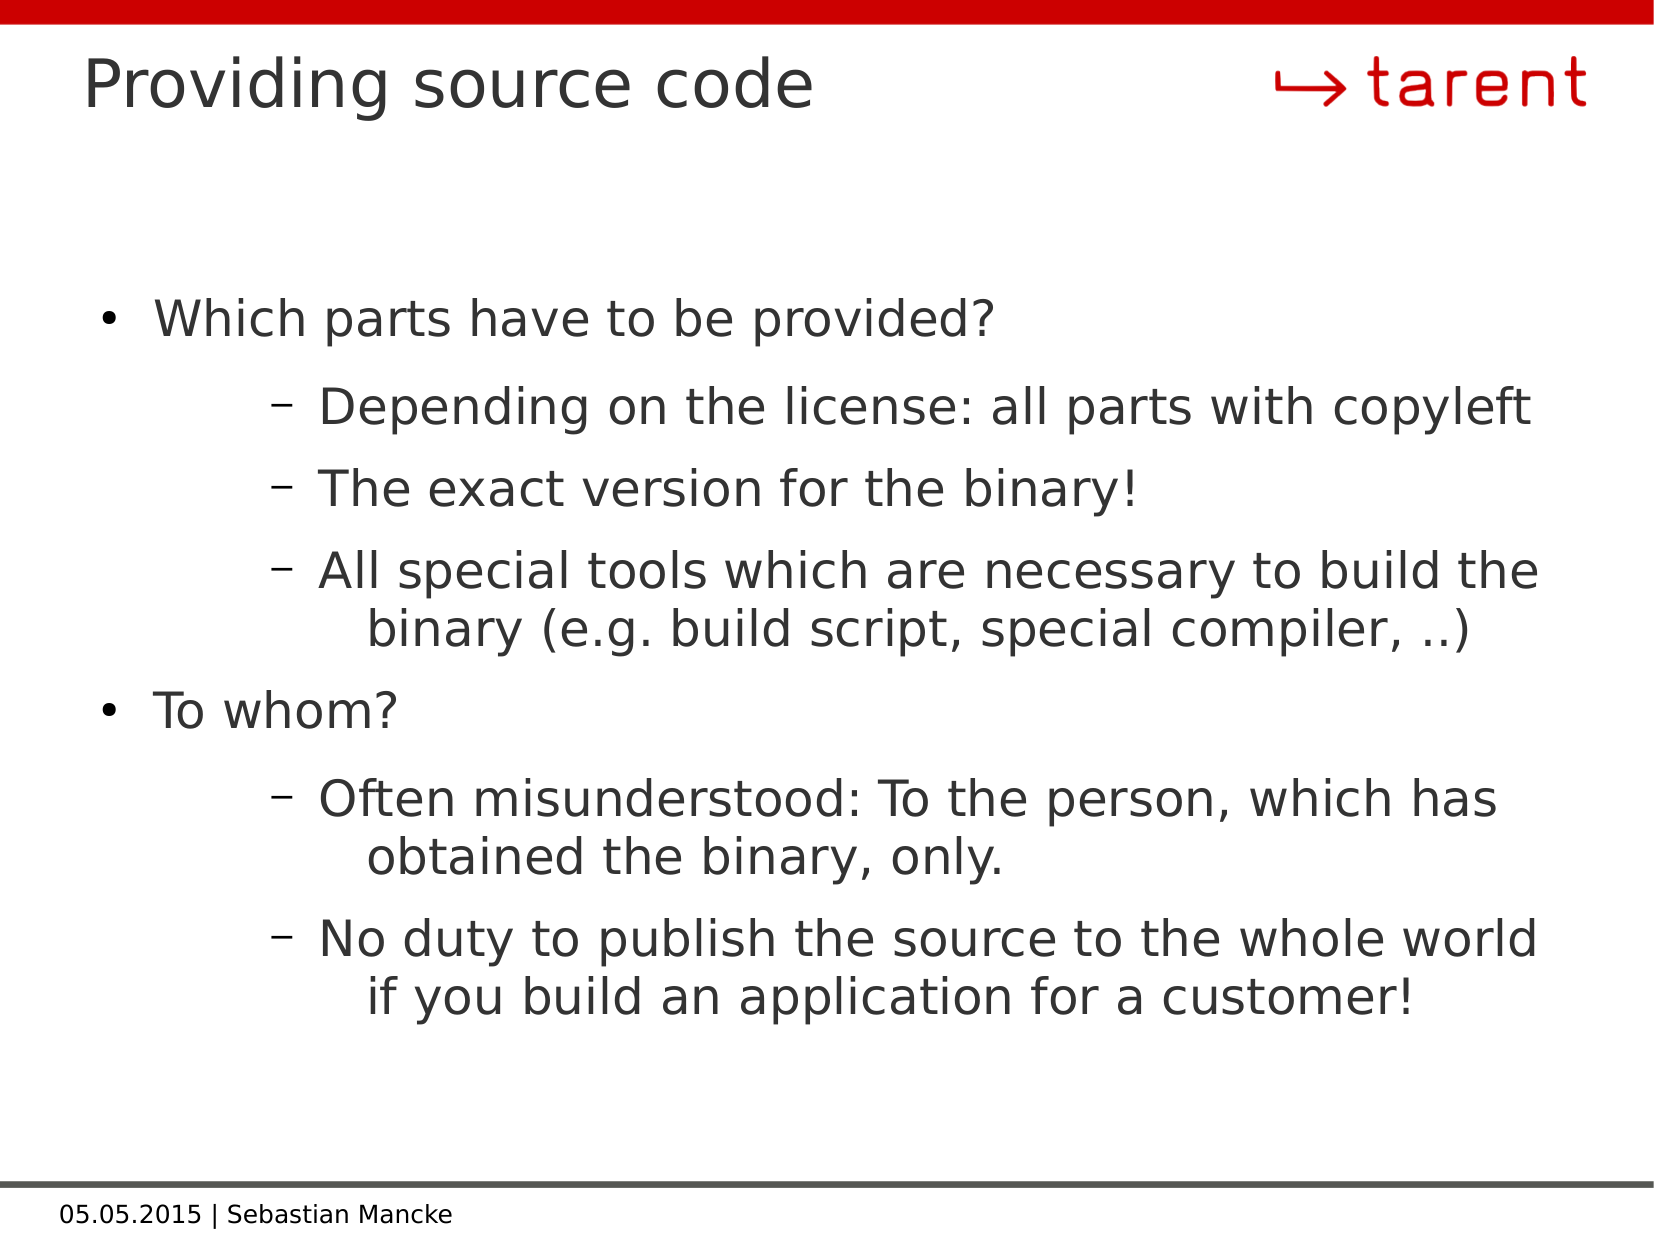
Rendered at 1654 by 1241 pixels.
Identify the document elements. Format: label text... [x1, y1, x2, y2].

picture [0, 0, 1654, 26]
picture [0, 1181, 1654, 1188]
picture [1571, 51, 1612, 120]
list Which parts have to be provided? Depending on the license: all parts with copyleft The exact version for the binary! All special tools which are necessary to build the binary (e.g. build script, special compiler, ..) To whom? Often misunderstood: To the person, which has obtained the binary, only. No duty to publish the source to the whole world if you build an application for a customer! [82, 290, 1571, 1109]
title Providing source code [82, 42, 1571, 126]
